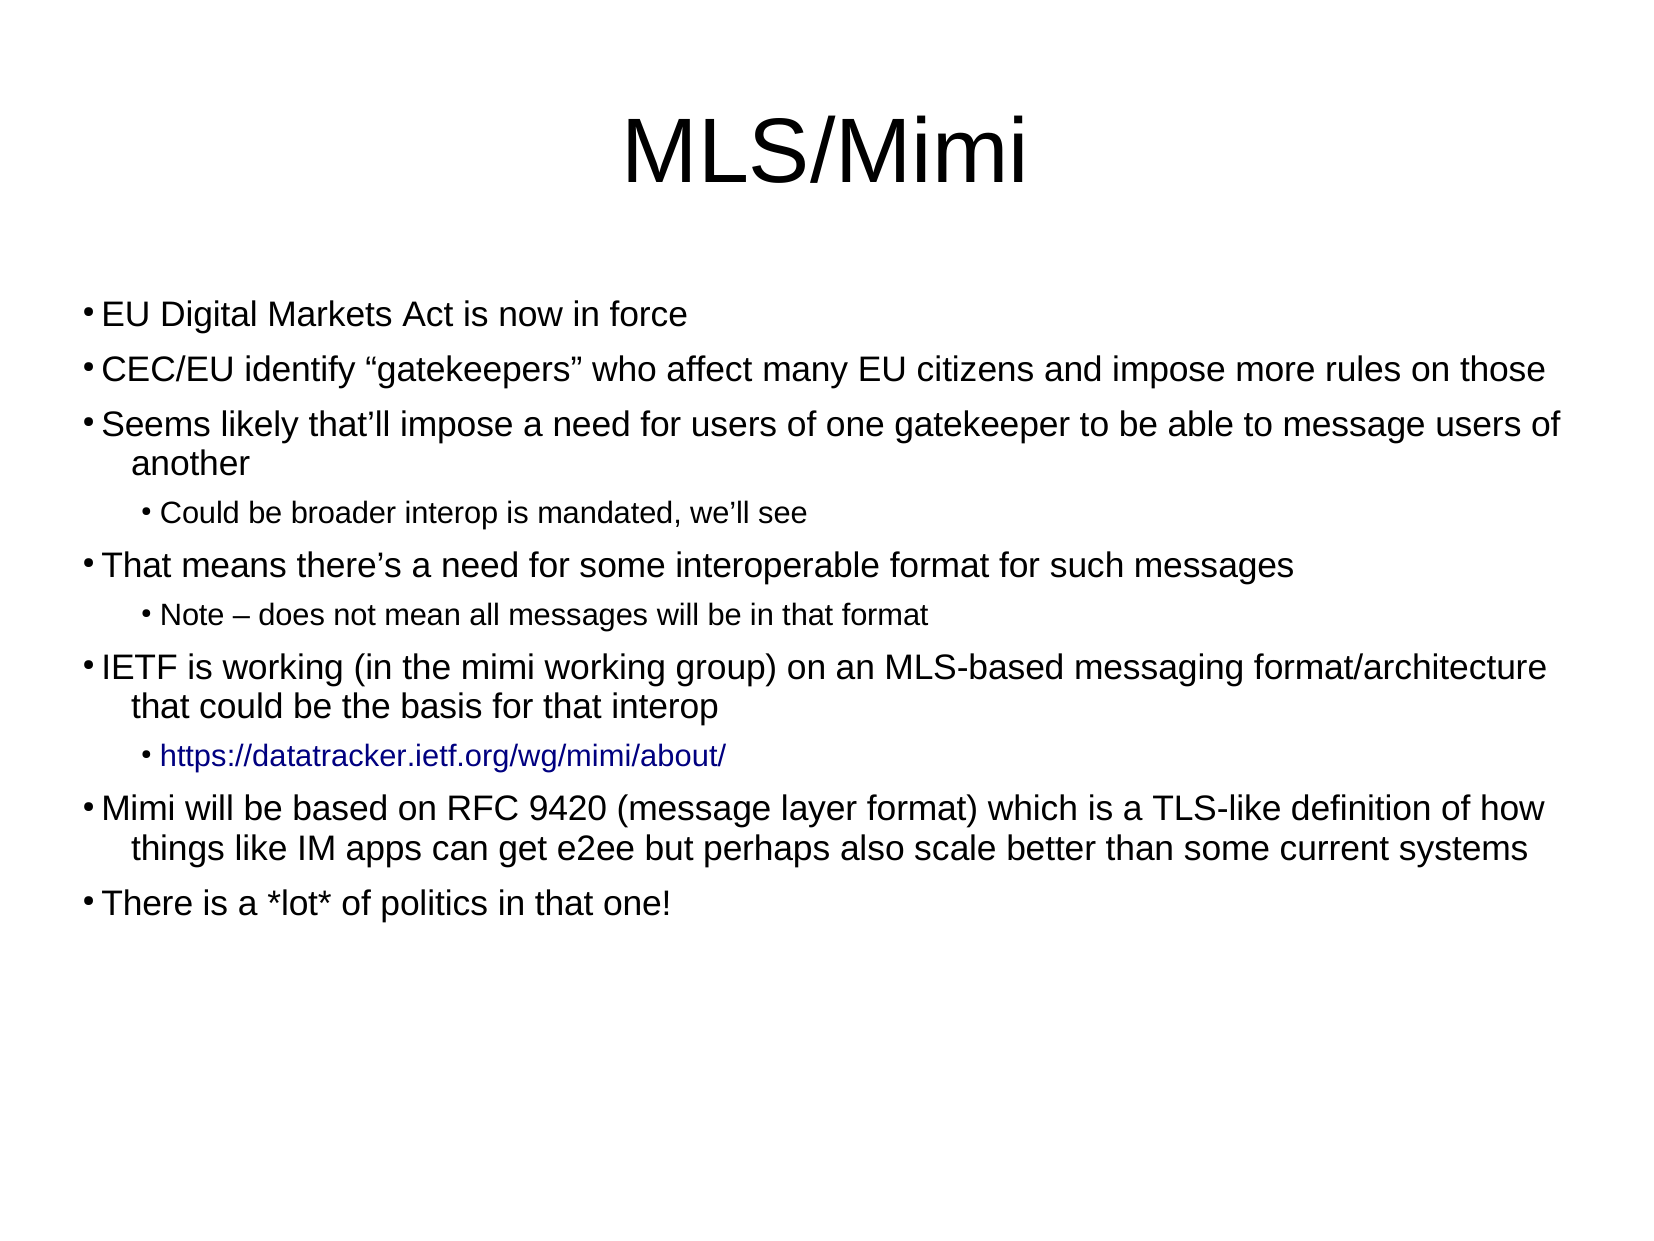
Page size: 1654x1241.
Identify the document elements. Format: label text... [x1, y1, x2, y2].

list EU Digital Markets Act is now in force CEC/EU identify “gatekeepers” who affect many EU citizens and impose more rules on those Seems likely that’ll impose a need for users of one gatekeeper to be able to message users of another Could be broader interop is mandated, we’ll see That means there’s a need for some interoperable format for such messages Note – does not mean all messages will be in that format IETF is working (in the mimi working group) on an MLS-based messaging format/architecture that could be the basis for that interop https://datatracker.ietf.org/wg/mimi/about/ Mimi will be based on RFC 9420 (message layer format) which is a TLS-like definition of how things like IM apps can get e2ee but perhaps also scale better than some current systems There is a *lot* of politics in that one! [82, 290, 1569, 1008]
title MLS/Mimi [82, 49, 1569, 255]
